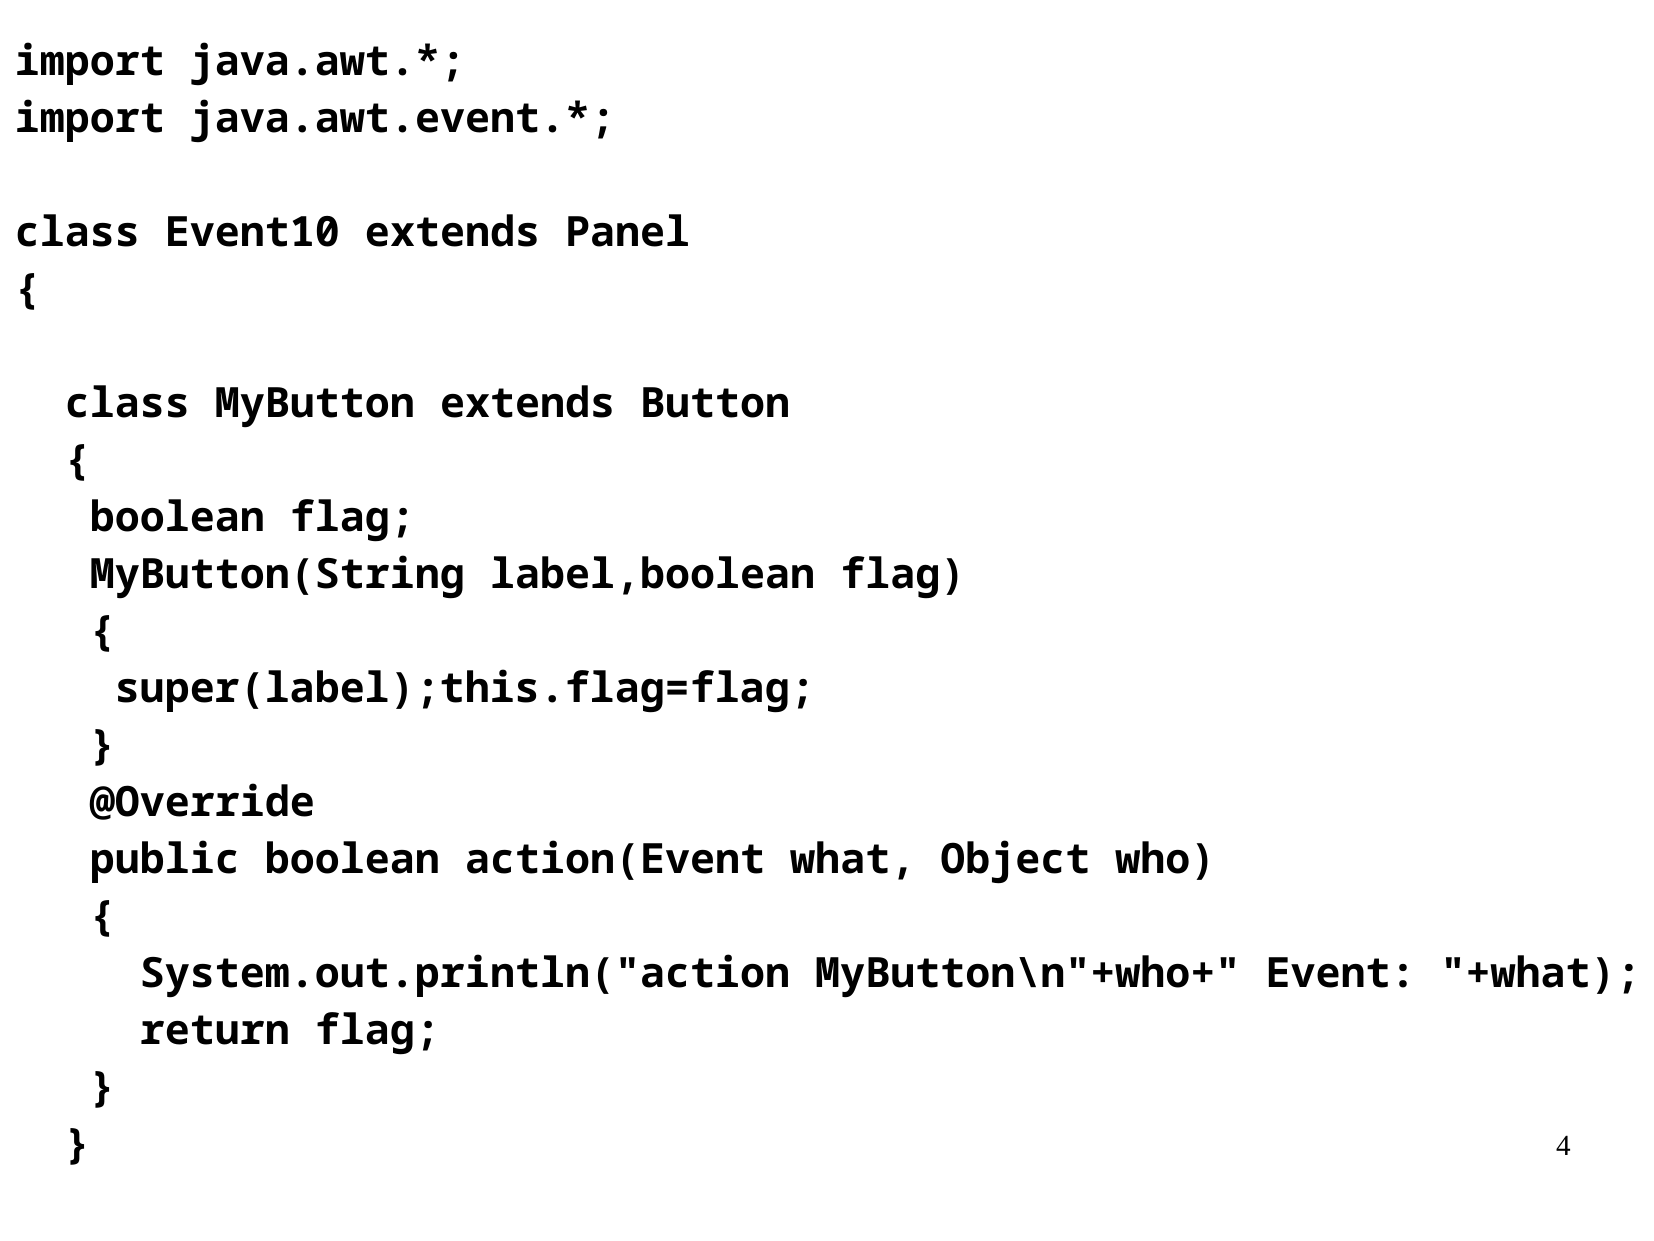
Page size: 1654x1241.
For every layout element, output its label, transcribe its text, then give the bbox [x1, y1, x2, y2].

text_box import java.awt.*; import java.awt.event.*; class Event10 extends Panel { class MyButton extends Button { boolean flag; MyButton(String label,boolean flag) { super(label);this.flag=flag; } @Override public boolean action(Event what, Object who) { System.out.println("action MyButton\n"+who+" Event: "+what); return flag; } } [0, 23, 1654, 1227]
